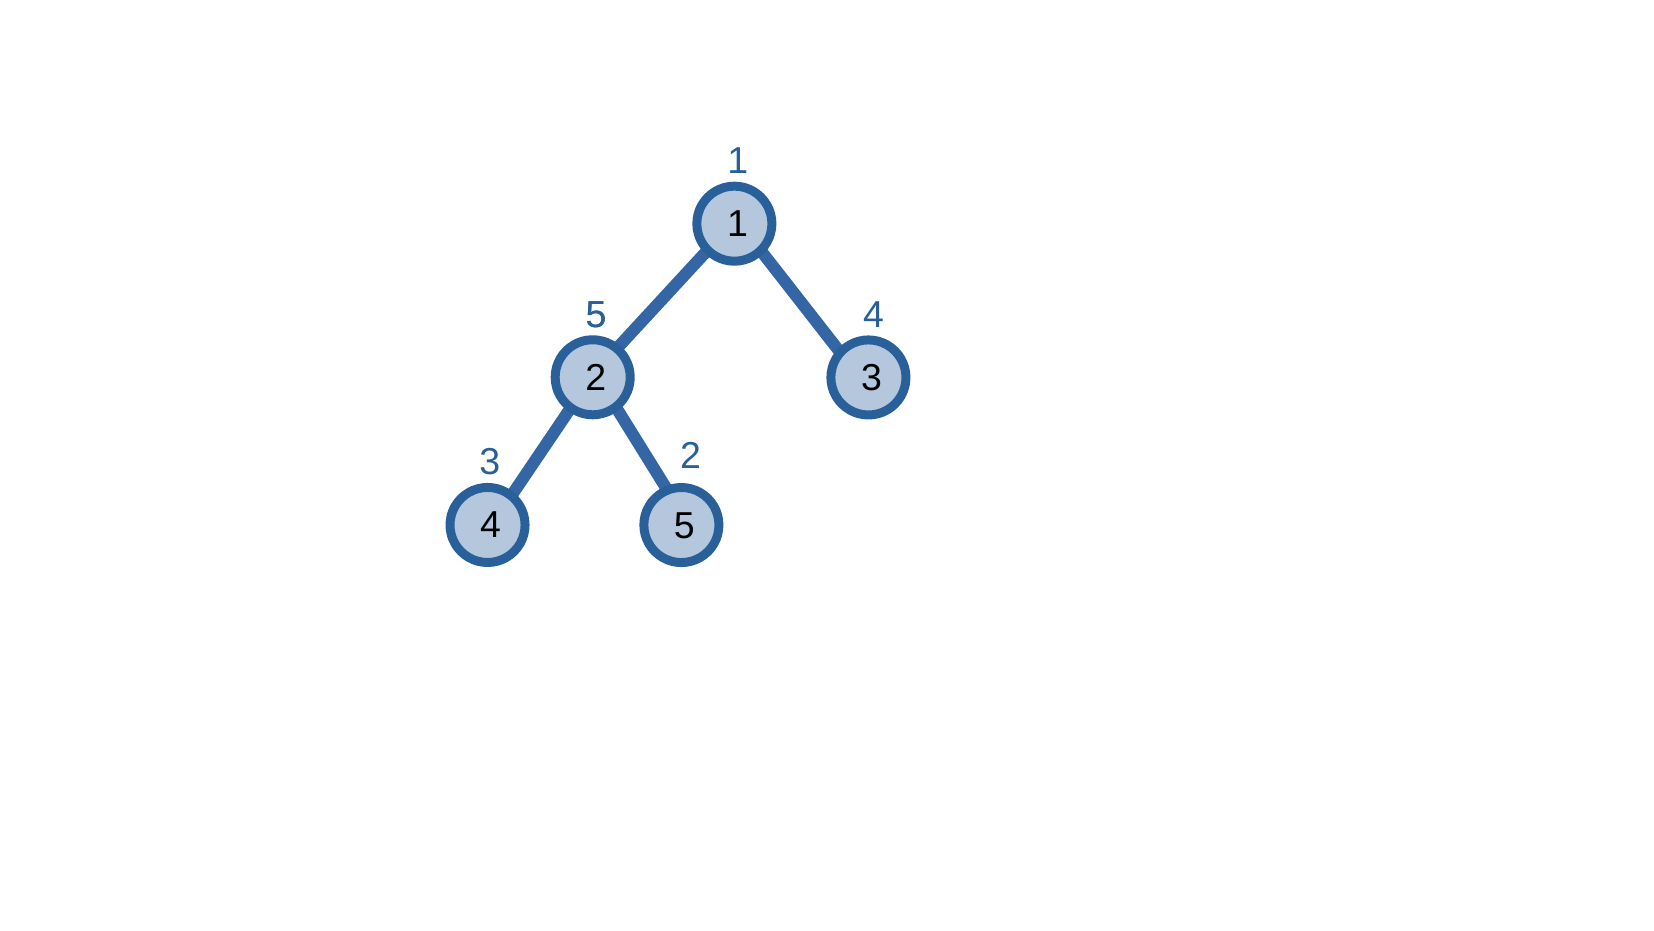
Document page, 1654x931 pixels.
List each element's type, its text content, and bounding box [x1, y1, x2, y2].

text_box 4 [450, 490, 526, 563]
text_box 1 [696, 190, 772, 262]
text_box 1 [712, 132, 751, 190]
text_box 3 [464, 433, 503, 491]
text_box 2 [665, 427, 703, 485]
text_box 2 [555, 343, 631, 415]
text_box 3 [830, 343, 906, 415]
text_box 5 [643, 487, 719, 563]
text_box 4 [848, 285, 886, 343]
text_box 5 [570, 285, 609, 343]
